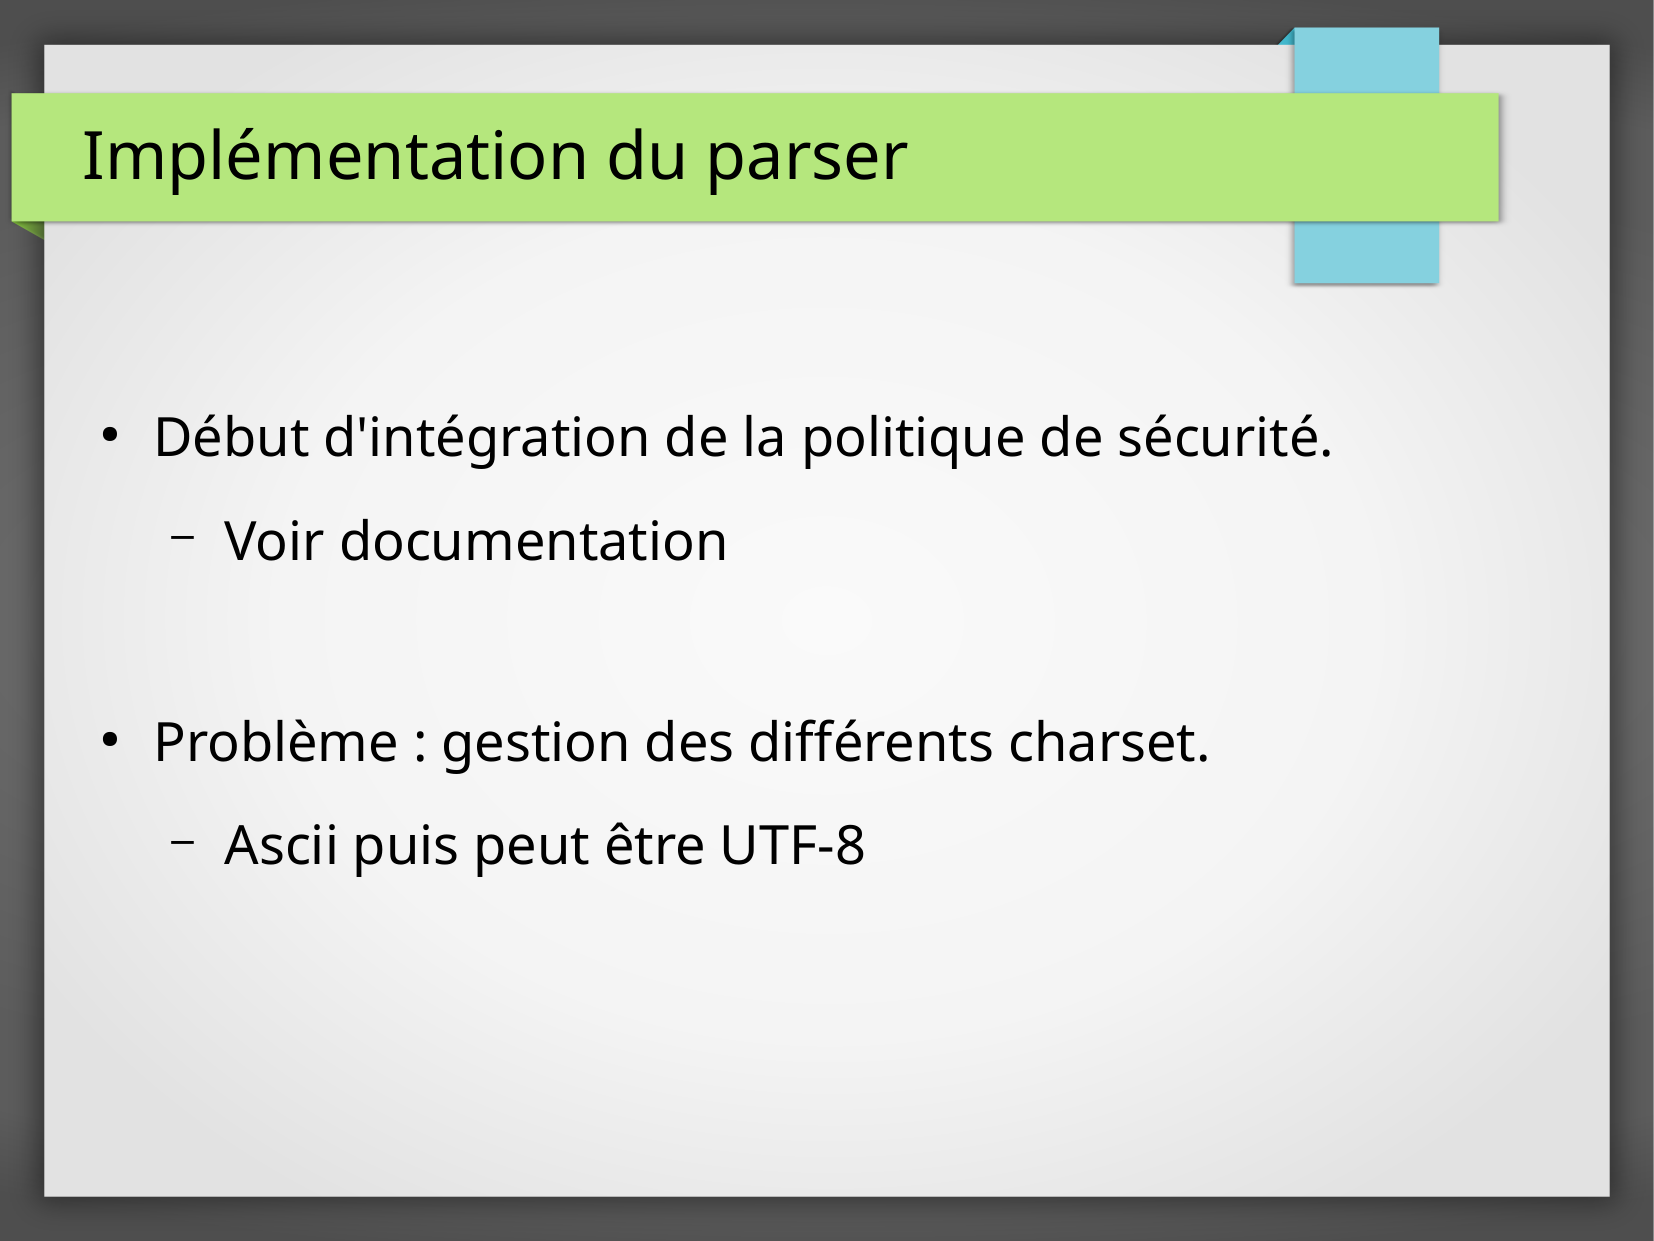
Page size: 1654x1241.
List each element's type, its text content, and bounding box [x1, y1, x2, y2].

title Implémentation du parser [82, 94, 1264, 213]
picture [0, 0, 1654, 1241]
list Début d'intégration de la politique de sécurité. Voir documentation Problème : gestion des différents charset. Ascii puis peut être UTF-8 [82, 295, 1571, 1015]
